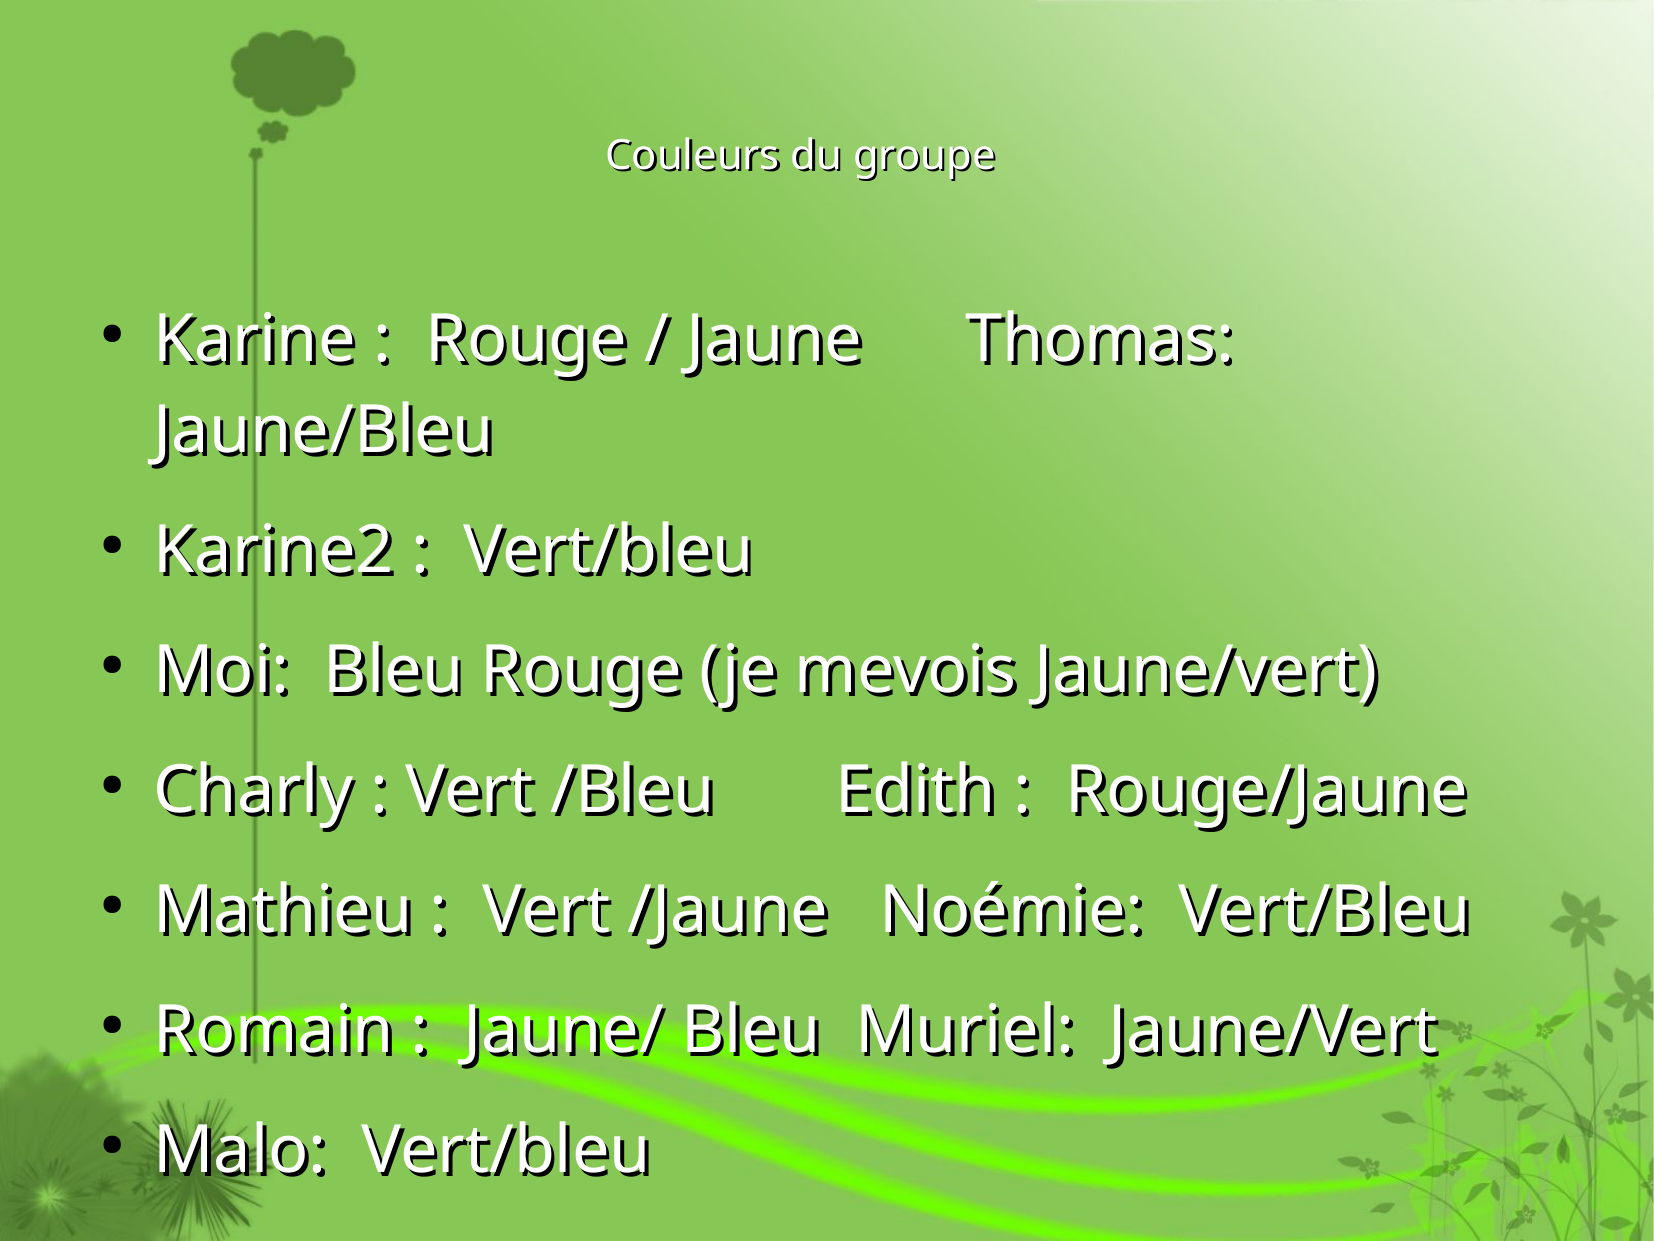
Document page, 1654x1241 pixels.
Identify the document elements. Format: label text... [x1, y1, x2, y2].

title Couleurs du groupe [82, 49, 1571, 257]
picture [0, 0, 1654, 1241]
list Karine : Rouge / Jaune Thomas: Jaune/Bleu Karine2 : Vert/bleu Moi: Bleu Rouge (je mevois Jaune/vert) Charly : Vert /Bleu Edith : Rouge/Jaune Mathieu : Vert /Jaune Noémie: Vert/Bleu Romain : Jaune/ Bleu Muriel: Jaune/Vert Malo: Vert/bleu [82, 290, 1571, 1092]
